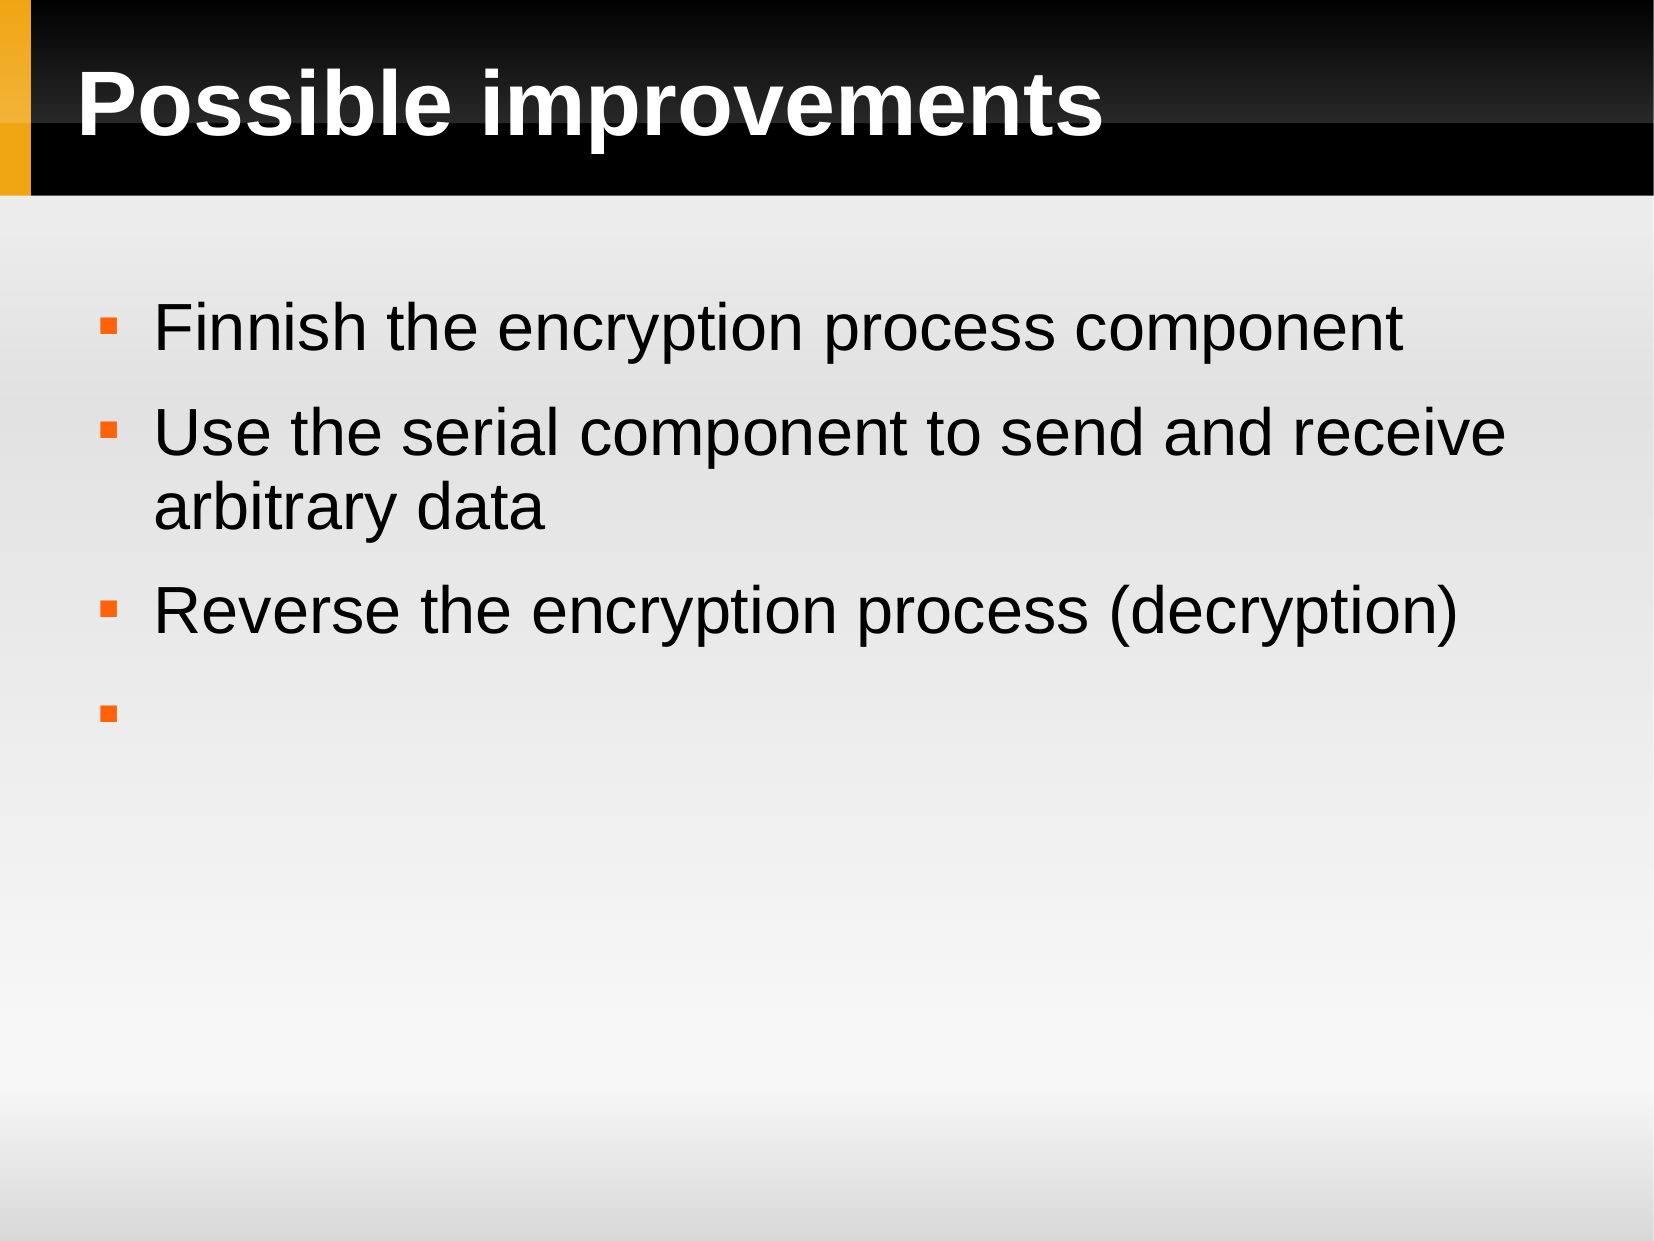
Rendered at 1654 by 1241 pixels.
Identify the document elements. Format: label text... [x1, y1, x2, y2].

list Finnish the encryption process component Use the serial component to send and receive arbitrary data Reverse the encryption process (decryption) [82, 290, 1571, 1109]
title Possible improvements [76, 0, 1565, 208]
picture [0, 0, 1654, 1241]
